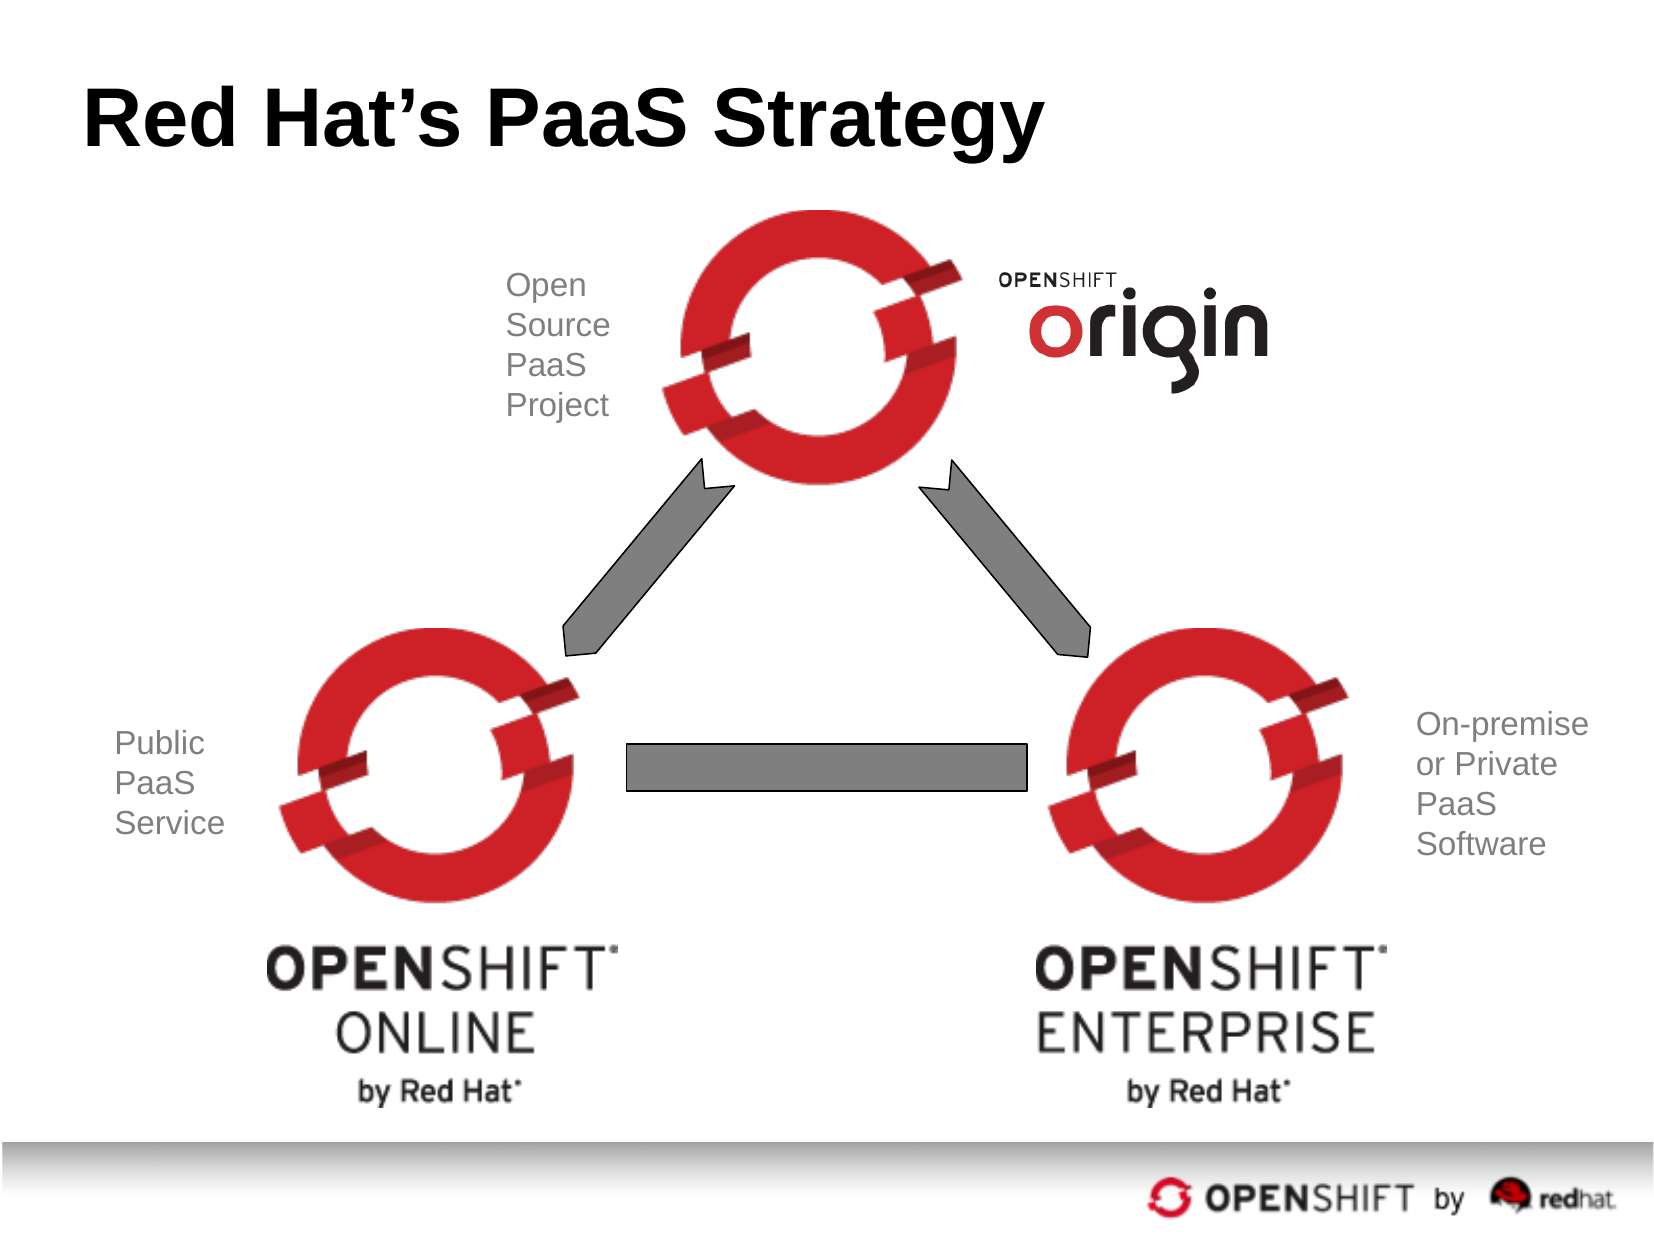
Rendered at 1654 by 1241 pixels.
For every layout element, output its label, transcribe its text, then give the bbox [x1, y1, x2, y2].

picture [267, 628, 618, 1108]
picture [650, 210, 1314, 500]
text_box [626, 744, 1028, 791]
text_box On-premise or Private PaaS Software [1401, 690, 1623, 870]
title Red Hat’s PaaS Strategy [82, 25, 1571, 213]
text_box Open Source PaaS Project [490, 251, 675, 431]
text_box Public PaaS Service [99, 689, 284, 870]
text_box [563, 458, 735, 656]
text_box [918, 459, 1091, 658]
picture [1036, 628, 1387, 1108]
picture [2, 1142, 1654, 1241]
